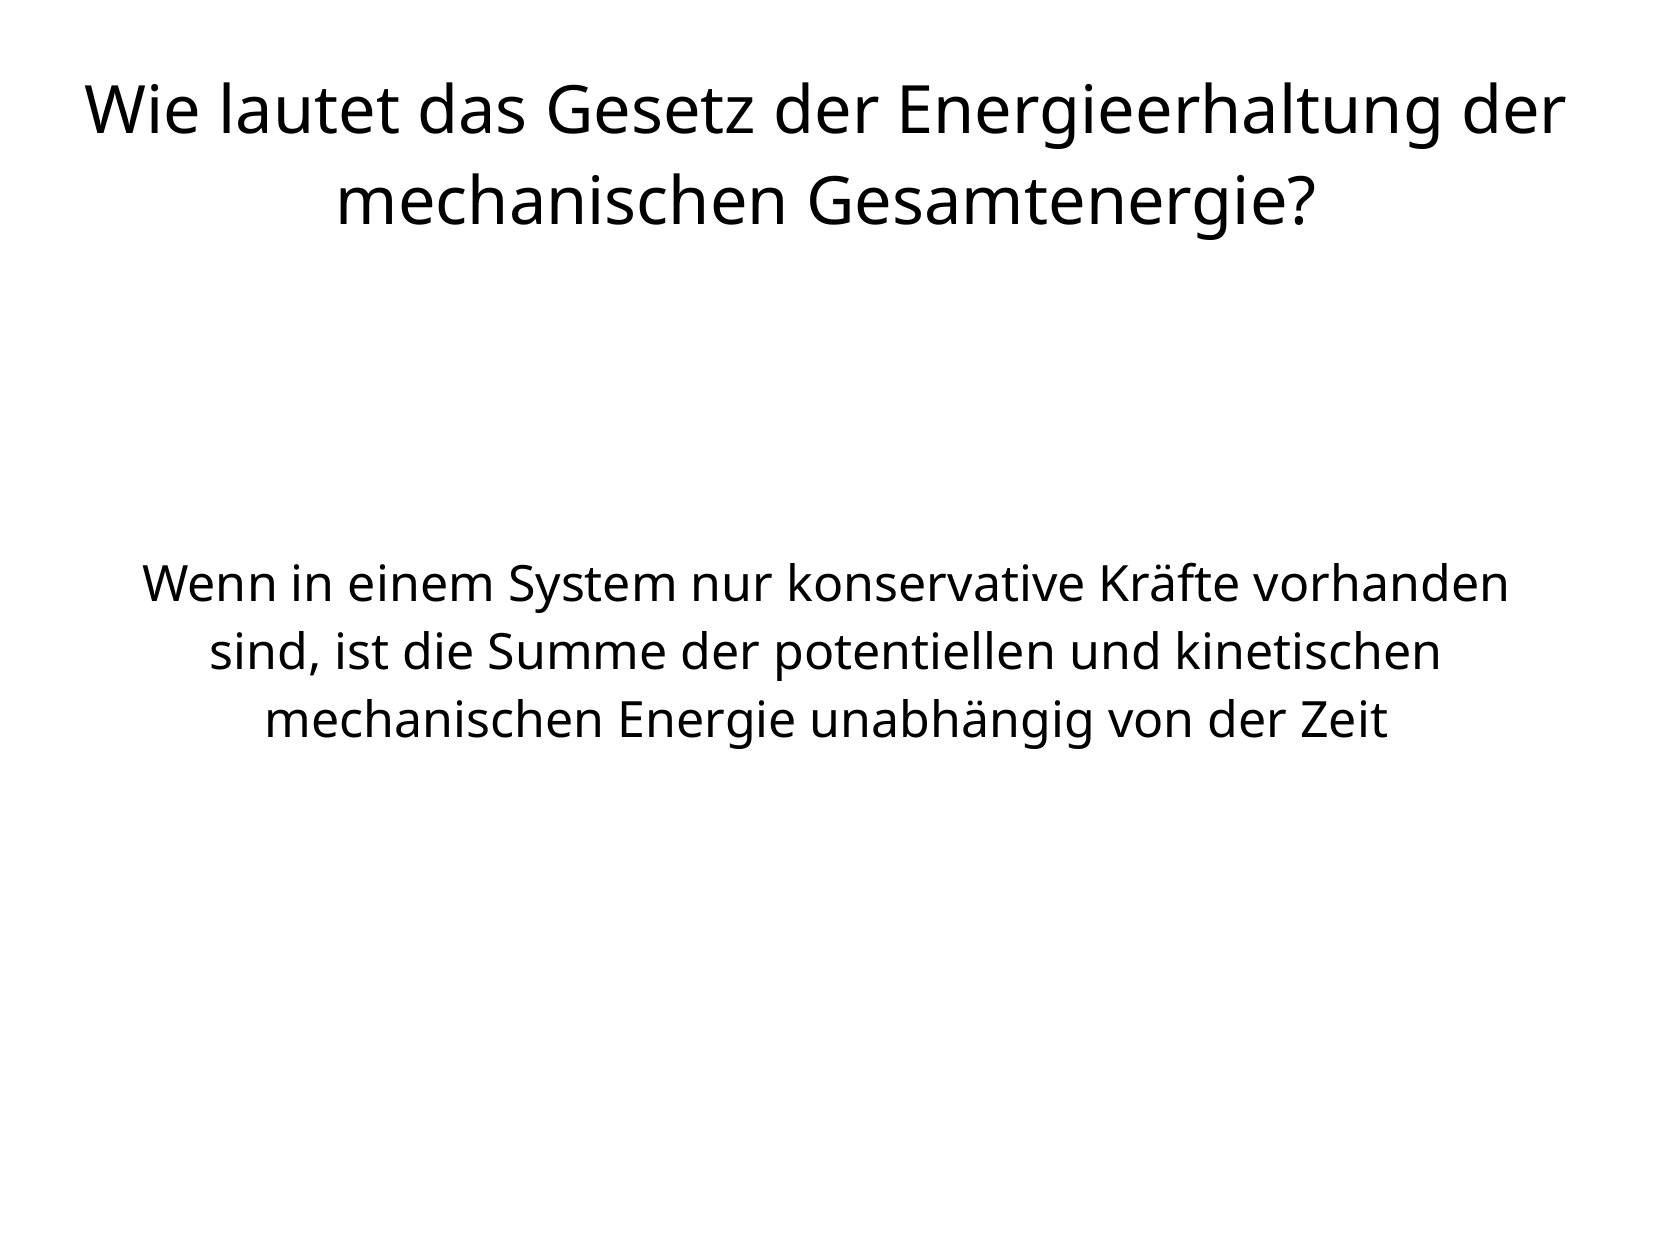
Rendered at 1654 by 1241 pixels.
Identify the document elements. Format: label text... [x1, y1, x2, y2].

title Wie lautet das Gesetz der Energieerhaltung der mechanischen Gesamtenergie? [82, 49, 1571, 257]
subtitle Wenn in einem System nur konservative Kräfte vorhanden sind, ist die Summe der potentiellen und kinetischen mechanischen Energie unabhängig von der Zeit [82, 290, 1571, 1010]
